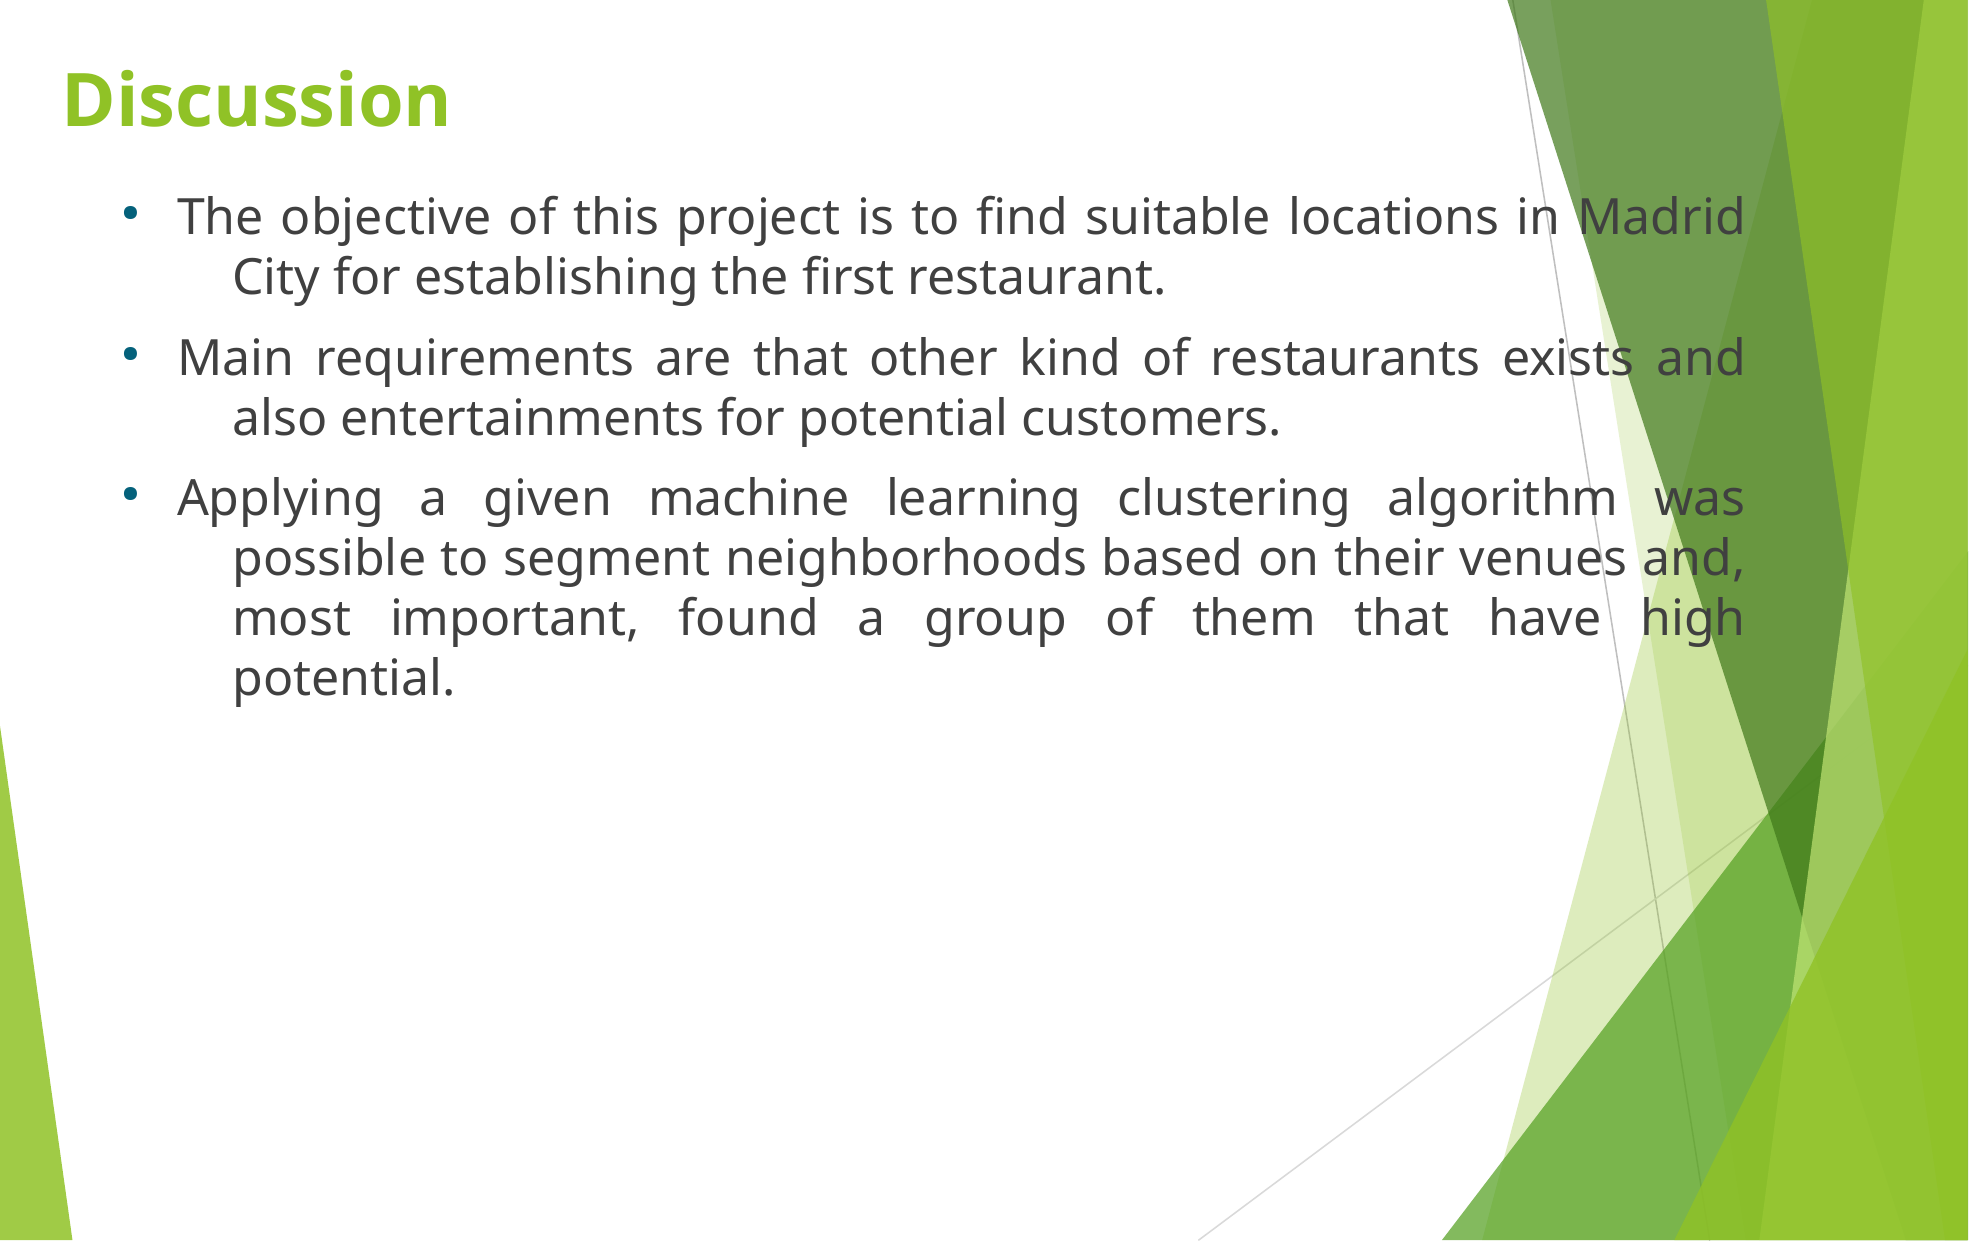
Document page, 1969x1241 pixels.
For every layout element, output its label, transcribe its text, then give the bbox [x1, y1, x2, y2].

list The objective of this project is to find suitable locations in Madrid City for establishing the first restaurant. Main requirements are that other kind of restaurants exists and also entertainments for potential customers. Applying a given machine learning clustering algorithm was possible to segment neighborhoods based on their venues and, most important, found a group of them that have high potential. [106, 176, 1762, 1080]
title Discussion [46, 45, 717, 169]
